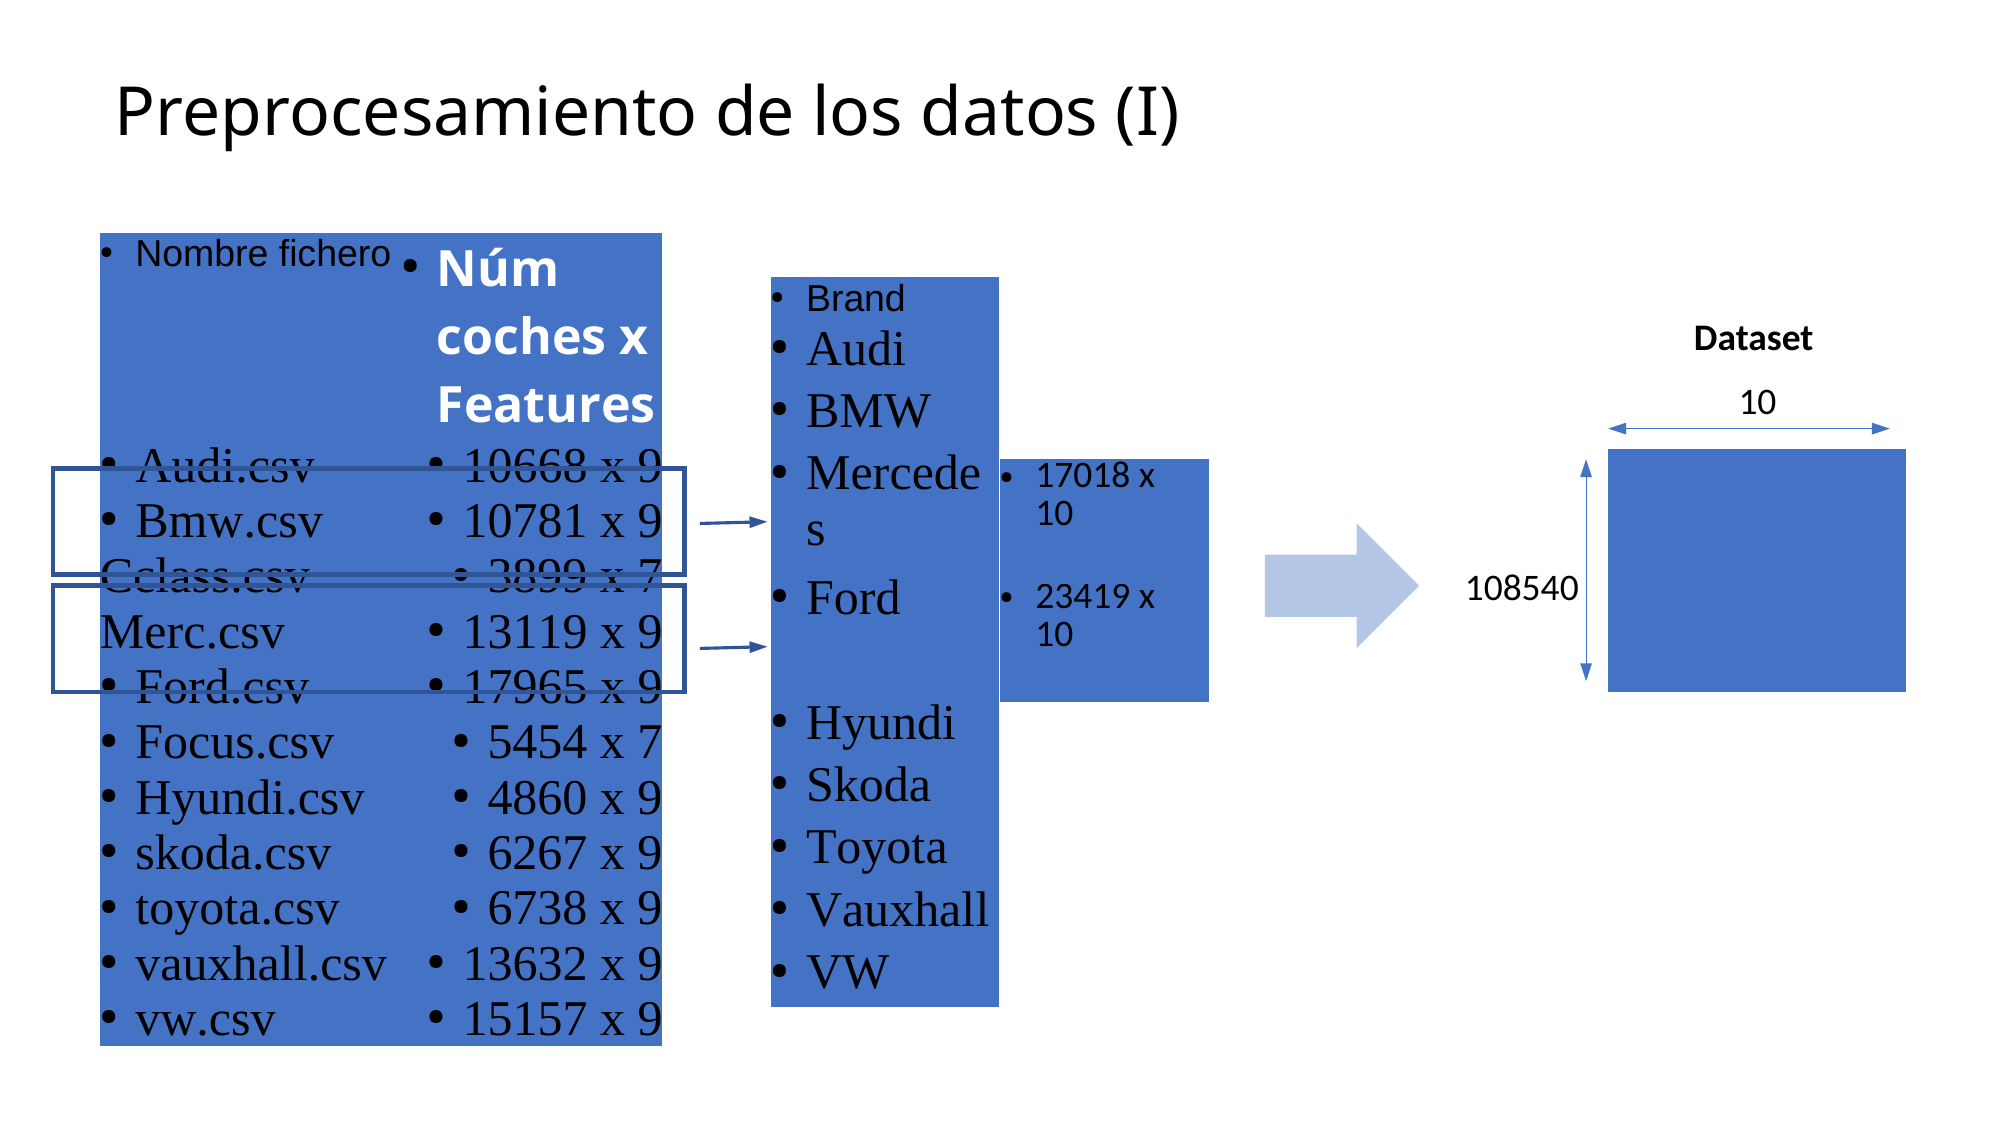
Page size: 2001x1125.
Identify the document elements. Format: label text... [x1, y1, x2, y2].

table_cell [1856, 517, 1906, 575]
table_cell 17965 x 9 [402, 659, 662, 690]
table_cell Mercedes [771, 445, 999, 570]
table_header 17018 x 10 [1000, 459, 1209, 584]
table_cell BMW [771, 383, 999, 445]
table_cell vauxhall.csv [100, 936, 402, 991]
table_header [1658, 449, 1707, 517]
table_cell [1757, 575, 1807, 634]
table_header [1608, 449, 1658, 517]
table_cell Ford [771, 570, 999, 695]
text_box Dataset [1678, 305, 1836, 369]
table_cell 3899 x 7 [402, 577, 506, 583]
text_box 108540 [1449, 555, 1605, 616]
table_cell [1608, 575, 1658, 634]
table_header [1856, 449, 1906, 517]
table_cell 15157 x 9 [402, 991, 662, 1046]
table_header 23419 x 10 [1000, 584, 1209, 702]
table_cell VW [771, 944, 999, 1007]
table_header Núm coches x Features [402, 233, 662, 438]
table_cell Hyundi [771, 695, 999, 757]
table_cell Ford.csv [100, 659, 402, 690]
text_box 10 [1723, 369, 1792, 431]
table_cell Toyota [771, 819, 999, 882]
table_cell [1707, 634, 1757, 692]
table_cell [1608, 517, 1658, 575]
table_header [1807, 449, 1856, 517]
table_cell Vauxhall [771, 882, 999, 944]
table_cell [1856, 634, 1906, 692]
table_cell Merc.csv [100, 604, 402, 659]
table_cell 10668 x 9 [643, 451, 655, 466]
table_cell [1856, 575, 1906, 634]
table_cell [1757, 634, 1807, 692]
table_cell 10668 x 9 [402, 471, 662, 493]
table_cell Audi.csv [100, 471, 402, 493]
table_cell 10781 x 9 [402, 493, 662, 548]
table_cell 3899 x 7 [402, 588, 662, 604]
table_cell 10668 x 9 [402, 438, 662, 466]
table_cell [1658, 575, 1707, 634]
table_cell 3899 x 7 [613, 577, 650, 583]
table_cell [1707, 517, 1757, 575]
table_header [1757, 449, 1807, 517]
table_cell Hyundi.csv [100, 770, 402, 825]
table_cell 17965 x 9 [402, 694, 662, 714]
table_header Brand [771, 277, 999, 320]
table_cell 13632 x 9 [402, 936, 662, 991]
table_cell 3899 x 7 [402, 548, 662, 572]
table_cell Cclass.csv [100, 548, 402, 572]
table_cell Bmw.csv [100, 493, 402, 548]
table_cell Cclass.csv [100, 588, 402, 604]
table_cell 6738 x 9 [402, 880, 662, 936]
table_cell [1658, 634, 1707, 692]
table_cell 10668 x 9 [493, 451, 506, 466]
table_cell 4860 x 9 [402, 770, 662, 825]
table_cell [1658, 517, 1707, 575]
table_cell [1807, 634, 1856, 692]
table_cell toyota.csv [100, 880, 402, 936]
table_cell [1807, 517, 1856, 575]
table_header Nombre fichero [100, 233, 402, 438]
table_cell 6267 x 9 [402, 825, 662, 880]
table_cell vw.csv [100, 991, 402, 1046]
table_cell 5454 x 7 [402, 714, 662, 770]
table_cell 13119 x 9 [402, 604, 662, 659]
table_cell Focus.csv [100, 714, 402, 770]
table_header [1707, 449, 1757, 517]
title Preprocesamiento de los datos (I) [99, 51, 1293, 177]
table_cell 17965 x 9 [643, 672, 655, 688]
table_cell skoda.csv [100, 825, 402, 880]
table_cell 17965 x 9 [518, 672, 530, 688]
table_cell [1807, 575, 1856, 634]
table_cell Ford.csv [100, 694, 402, 714]
table_cell [1707, 575, 1757, 634]
table_cell Skoda [771, 757, 999, 819]
table_cell Audi [771, 320, 999, 383]
table_cell [1757, 517, 1807, 575]
table_cell Cclass.csv [302, 577, 402, 583]
table_cell Audi.csv [100, 438, 402, 466]
table_cell [1608, 634, 1658, 692]
text_box [1264, 523, 1420, 649]
